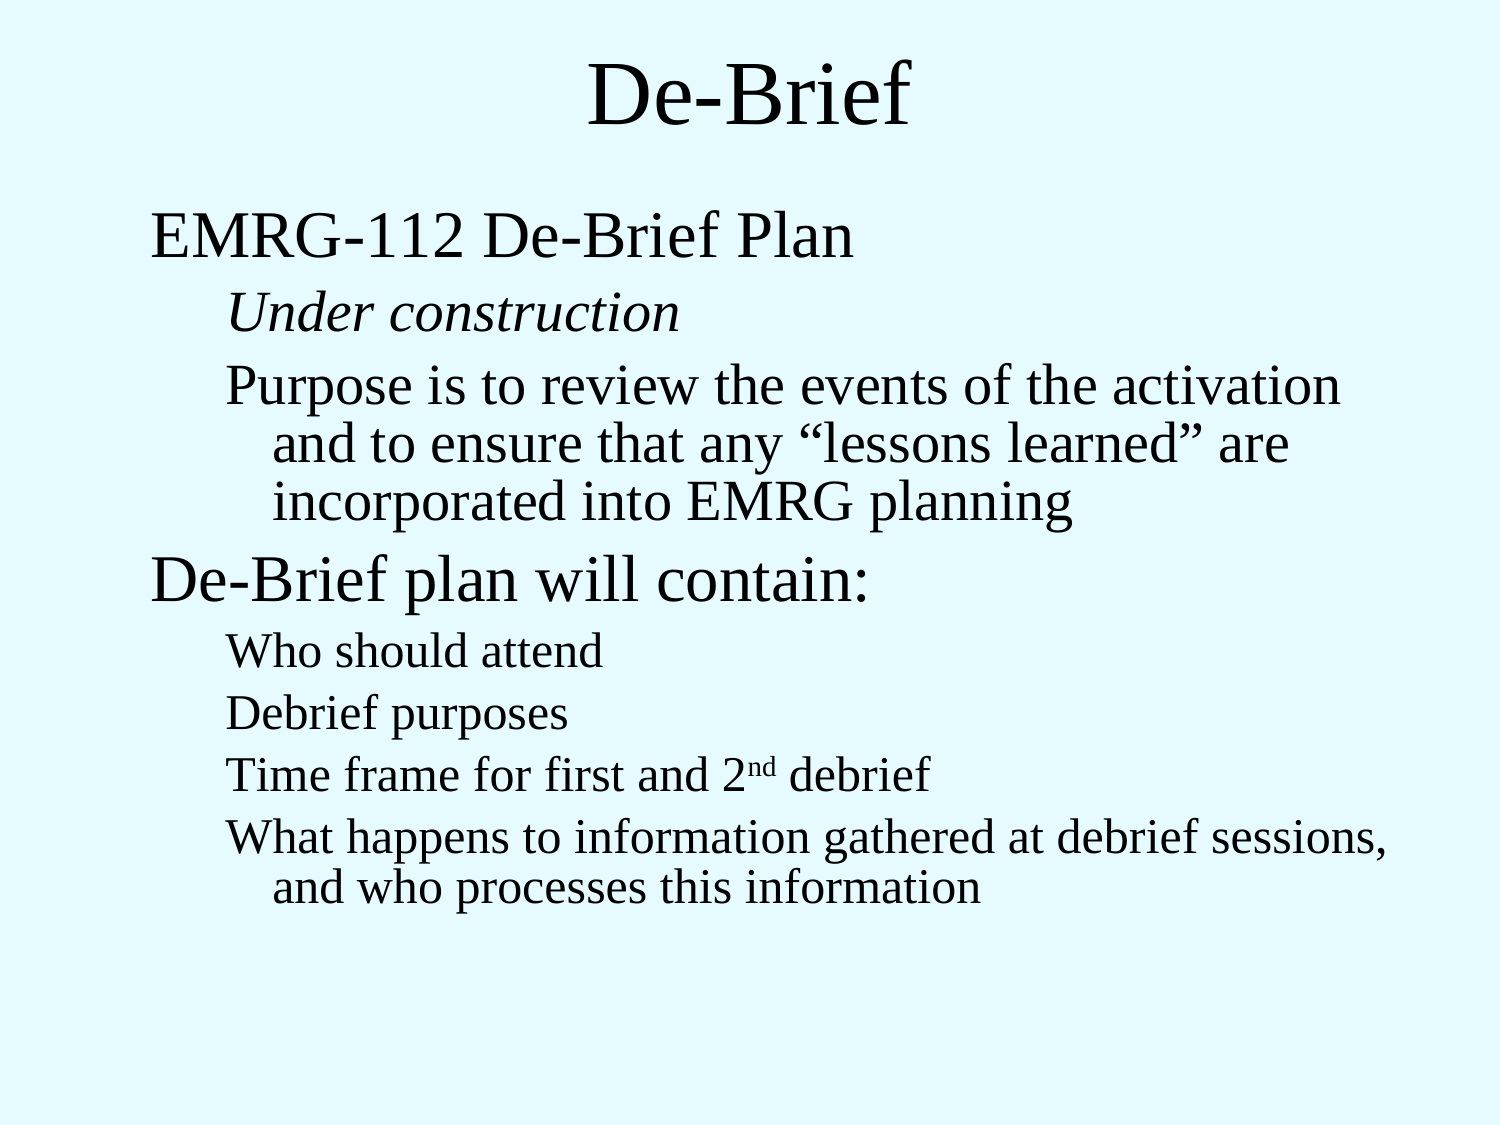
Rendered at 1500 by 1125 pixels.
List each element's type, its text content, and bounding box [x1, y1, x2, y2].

list EMRG-112 De-Brief Plan Under construction Purpose is to review the events of the activation and to ensure that any “lessons learned” are incorporated into EMRG planning De-Brief plan will contain: Who should attend Debrief purposes Time frame for first and 2nd debrief What happens to information gathered at debrief sessions, and who processes this information [135, 196, 1411, 1036]
title De-Brief [112, 0, 1388, 188]
